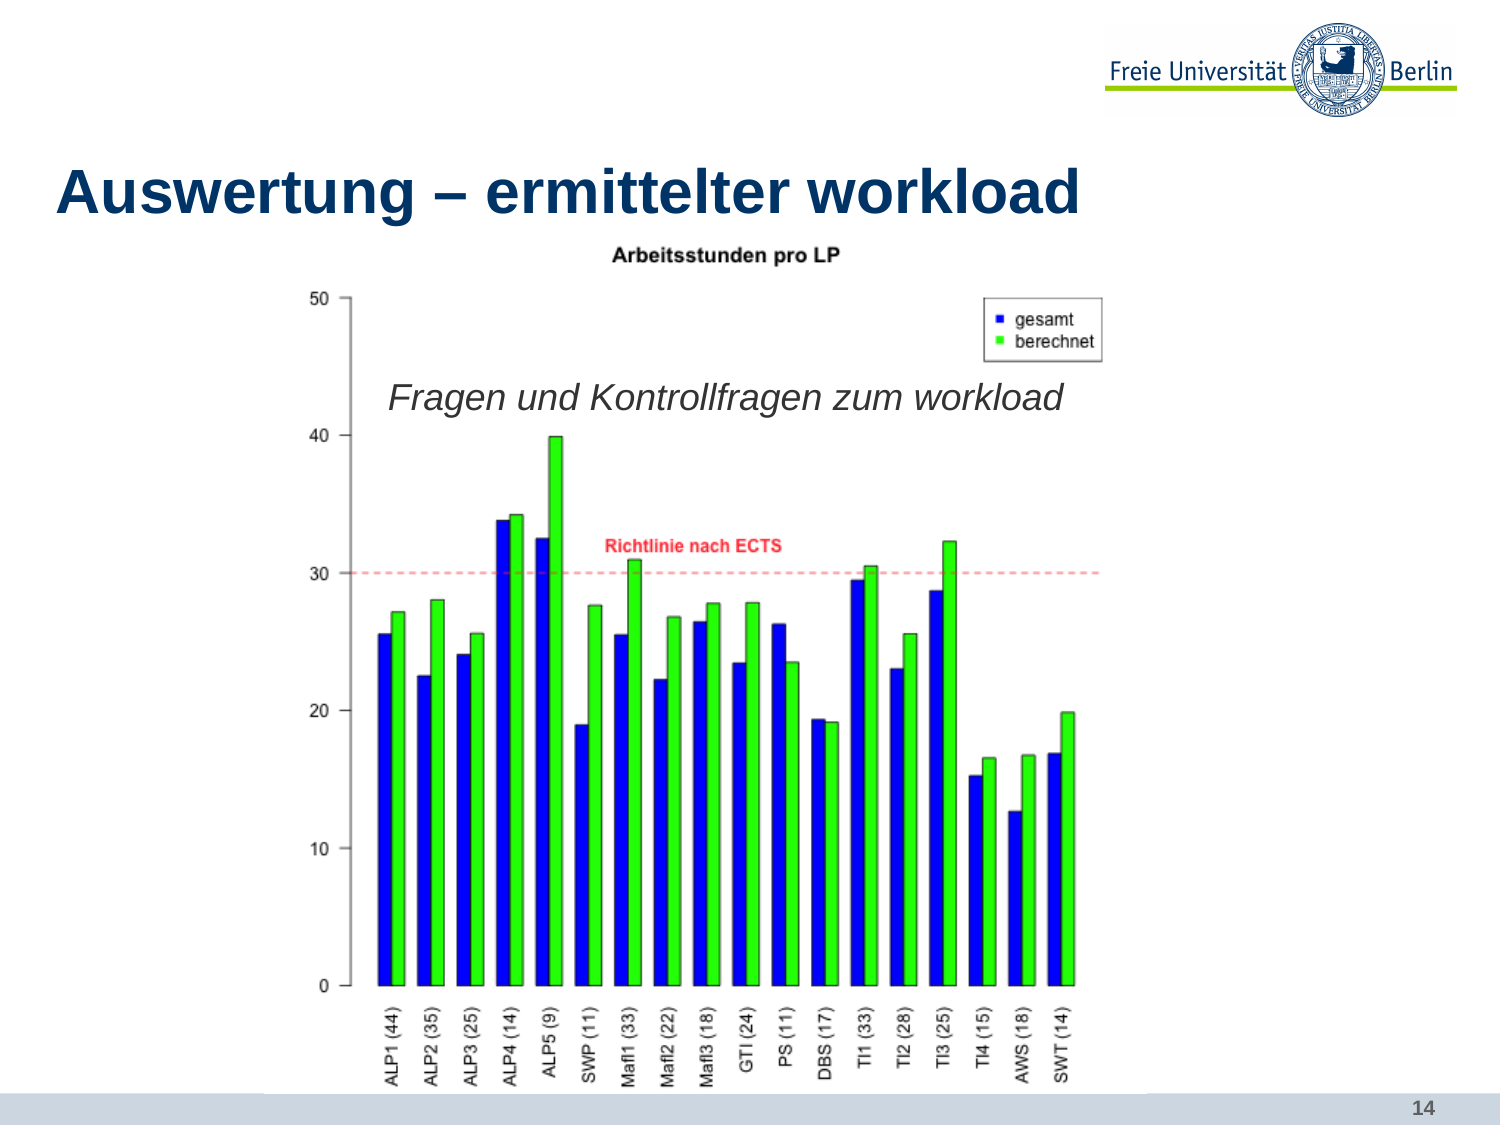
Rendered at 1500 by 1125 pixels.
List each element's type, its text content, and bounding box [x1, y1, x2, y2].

picture [1105, 23, 1457, 117]
title Auswertung – ermittelter workload [41, 155, 1459, 226]
text_box Fragen und Kontrollfragen zum workload [349, 365, 1103, 425]
picture [264, 226, 1147, 1094]
